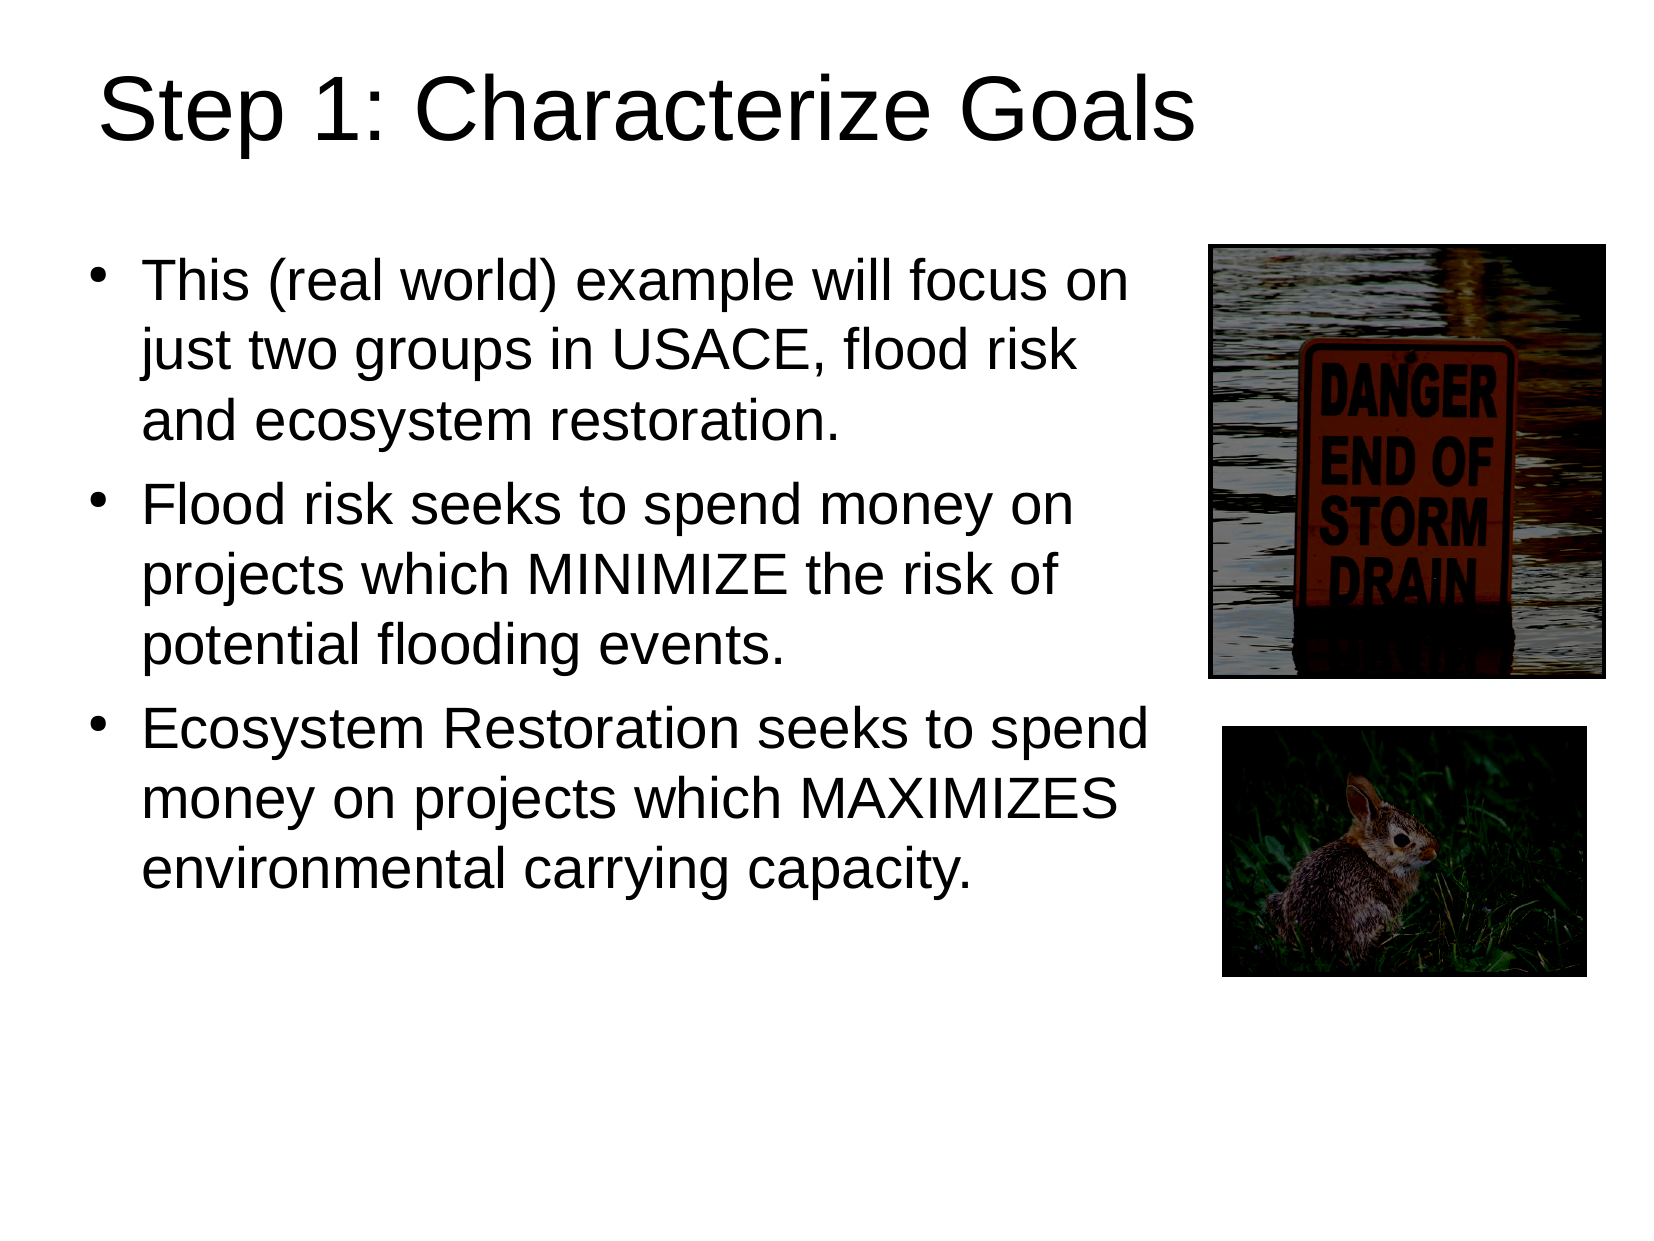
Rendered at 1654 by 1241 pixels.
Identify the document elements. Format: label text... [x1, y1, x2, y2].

picture [1226, 730, 1583, 973]
list This (real world) example will focus on just two groups in USACE, flood risk and ecosystem restoration. Flood risk seeks to spend money on projects which MINIMIZE the risk of potential flooding events. Ecosystem Restoration seeks to spend money on projects which MAXIMIZES environmental carrying capacity. [55, 234, 1185, 1158]
picture [1212, 247, 1602, 676]
title Step 1: Characterize Goals [82, 0, 1571, 207]
